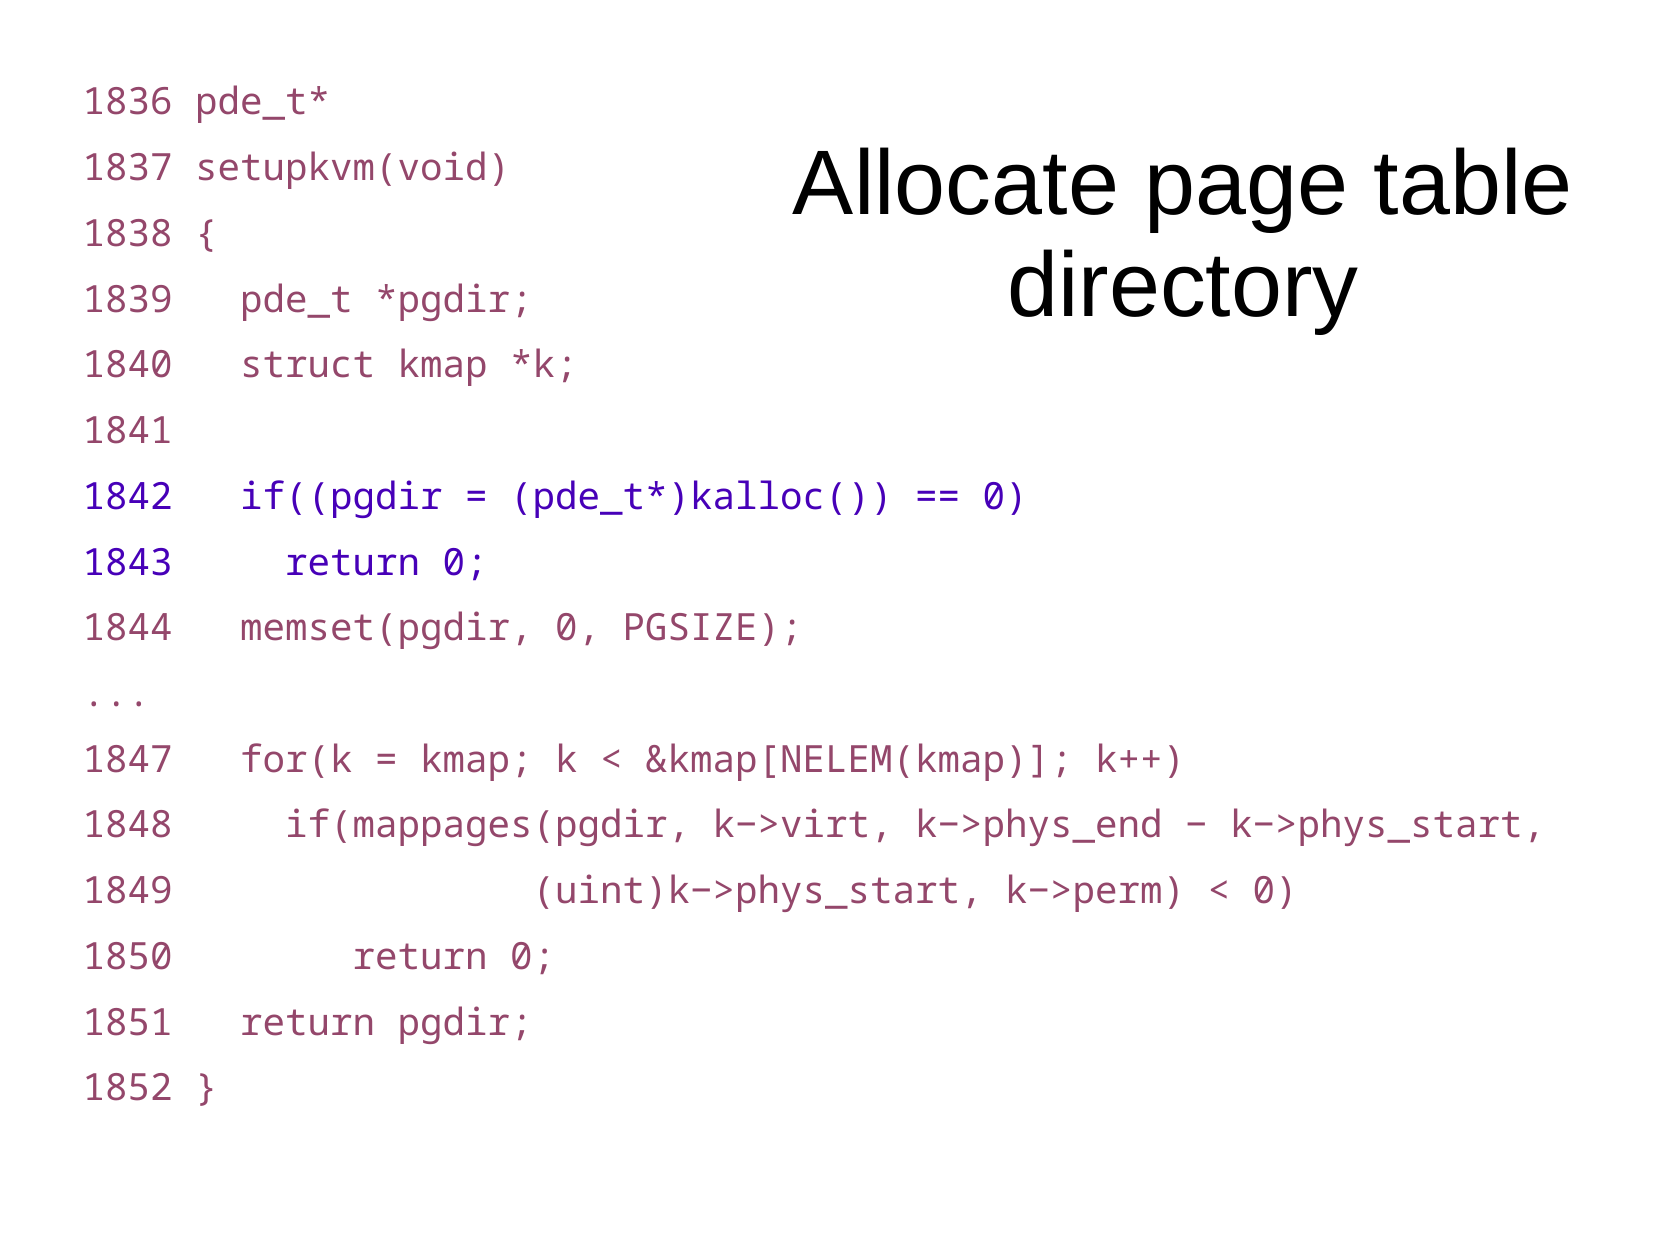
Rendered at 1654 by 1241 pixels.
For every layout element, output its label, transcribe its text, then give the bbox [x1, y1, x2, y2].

list 1836 pde_t* 1837 setupkvm(void) 1838 { 1839 pde_t *pgdir; 1840 struct kmap *k; 1841 1842 if((pgdir = (pde_t*)kalloc()) == 0) 1843 return 0; 1844 memset(pgdir, 0, PGSIZE); ... 1847 for(k = kmap; k < &kmap[NELEM(kmap)]; k++) 1848 if(mappages(pgdir, k−>virt, k−>phys_end − k−>phys_start, 1849 (uint)k−>phys_start, k−>perm) < 0) 1850 return 0; 1851 return pgdir; 1852 } [82, 75, 1571, 1163]
title Allocate page table directory [791, 130, 1576, 338]
